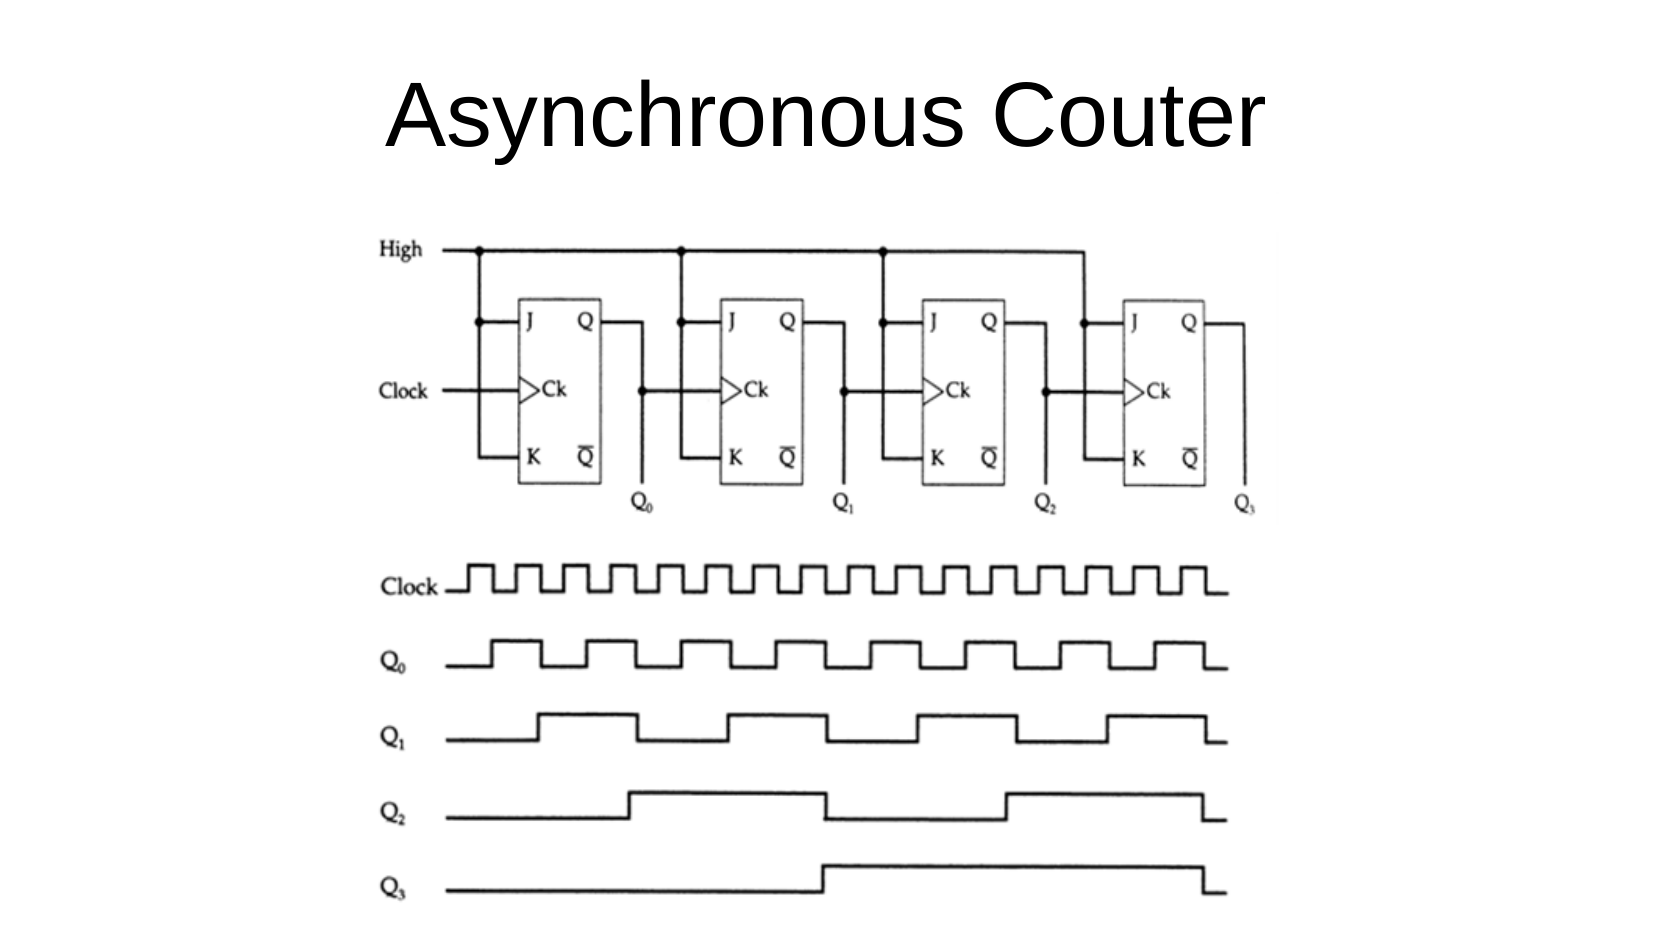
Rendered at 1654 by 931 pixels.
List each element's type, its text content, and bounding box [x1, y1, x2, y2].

picture [351, 192, 1299, 926]
title Asynchronous Couter [82, 37, 1571, 193]
